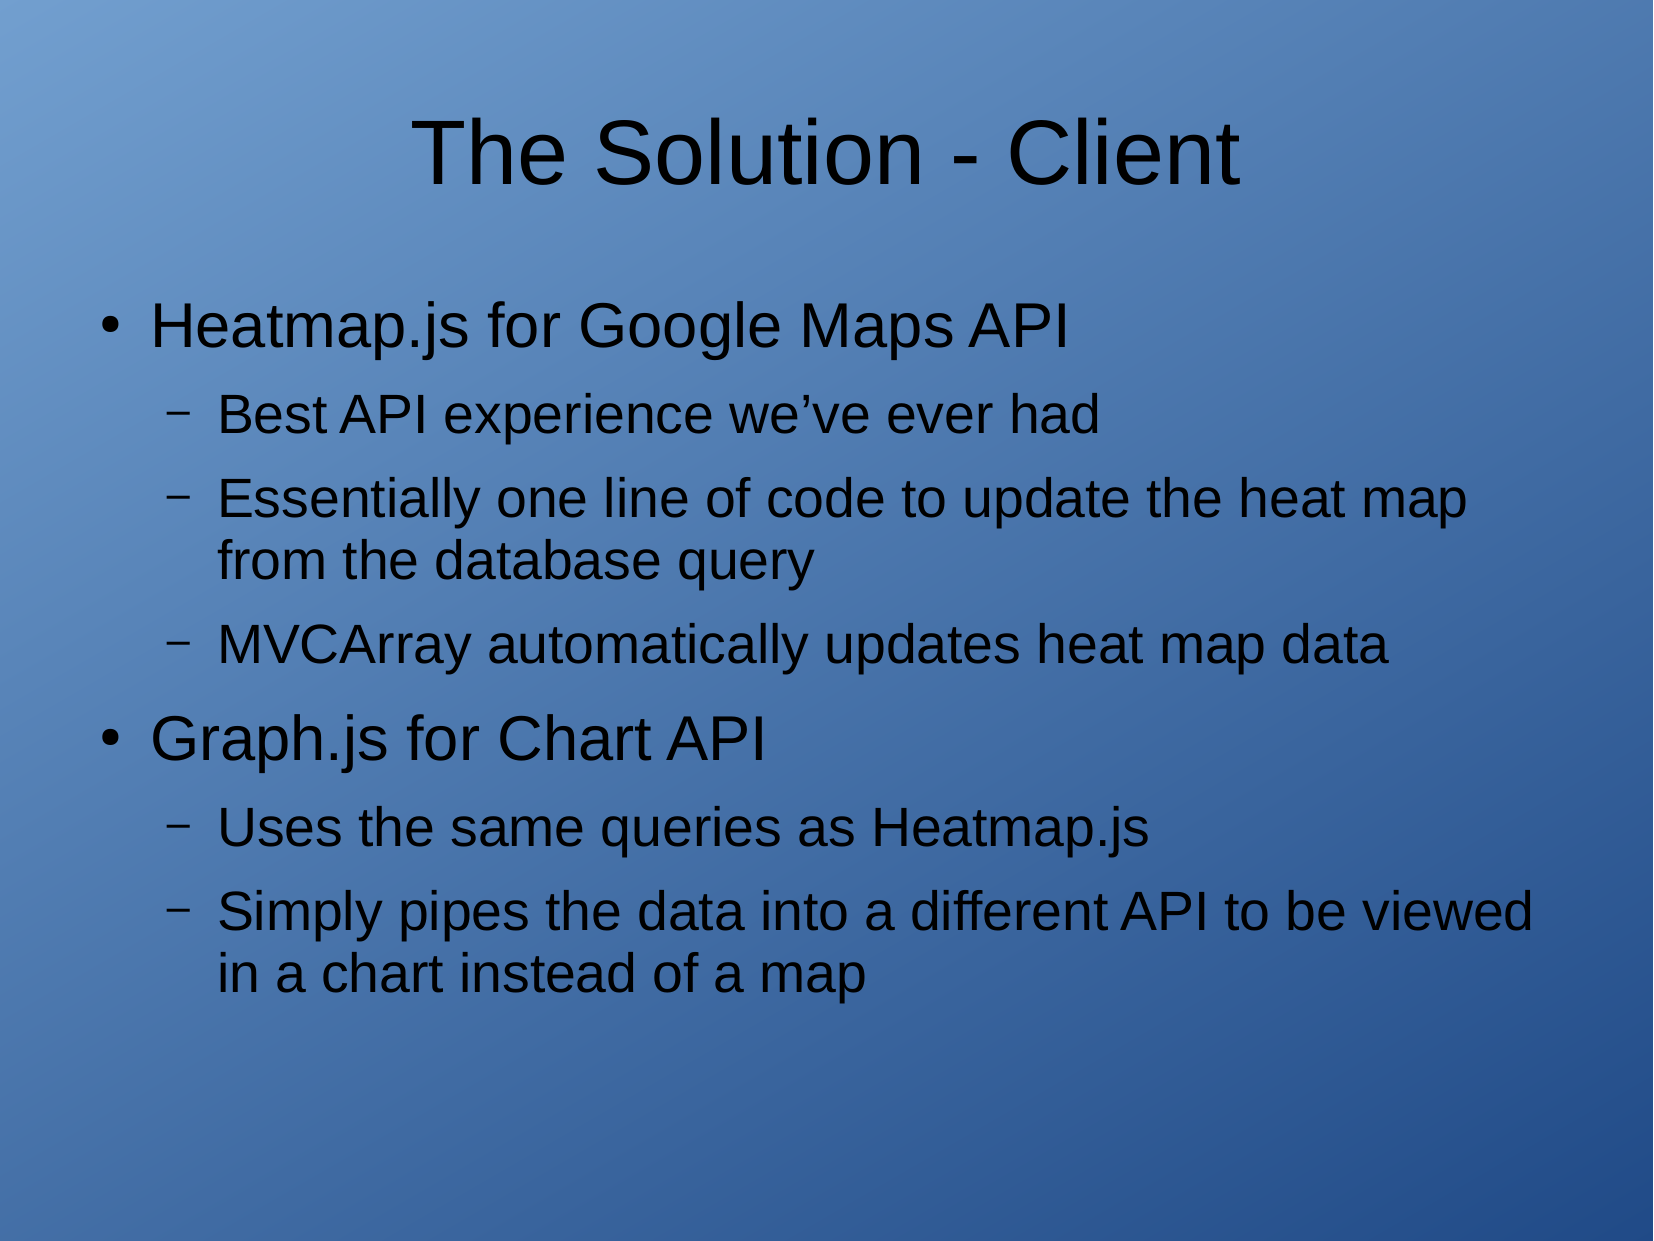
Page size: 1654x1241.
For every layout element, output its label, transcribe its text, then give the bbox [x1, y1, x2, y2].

list Heatmap.js for Google Maps API Best API experience we’ve ever had Essentially one line of code to update the heat map from the database query MVCArray automatically updates heat map data Graph.js for Chart API Uses the same queries as Heatmap.js Simply pipes the data into a different API to be viewed in a chart instead of a map [82, 290, 1571, 1010]
title The Solution - Client [82, 49, 1571, 257]
